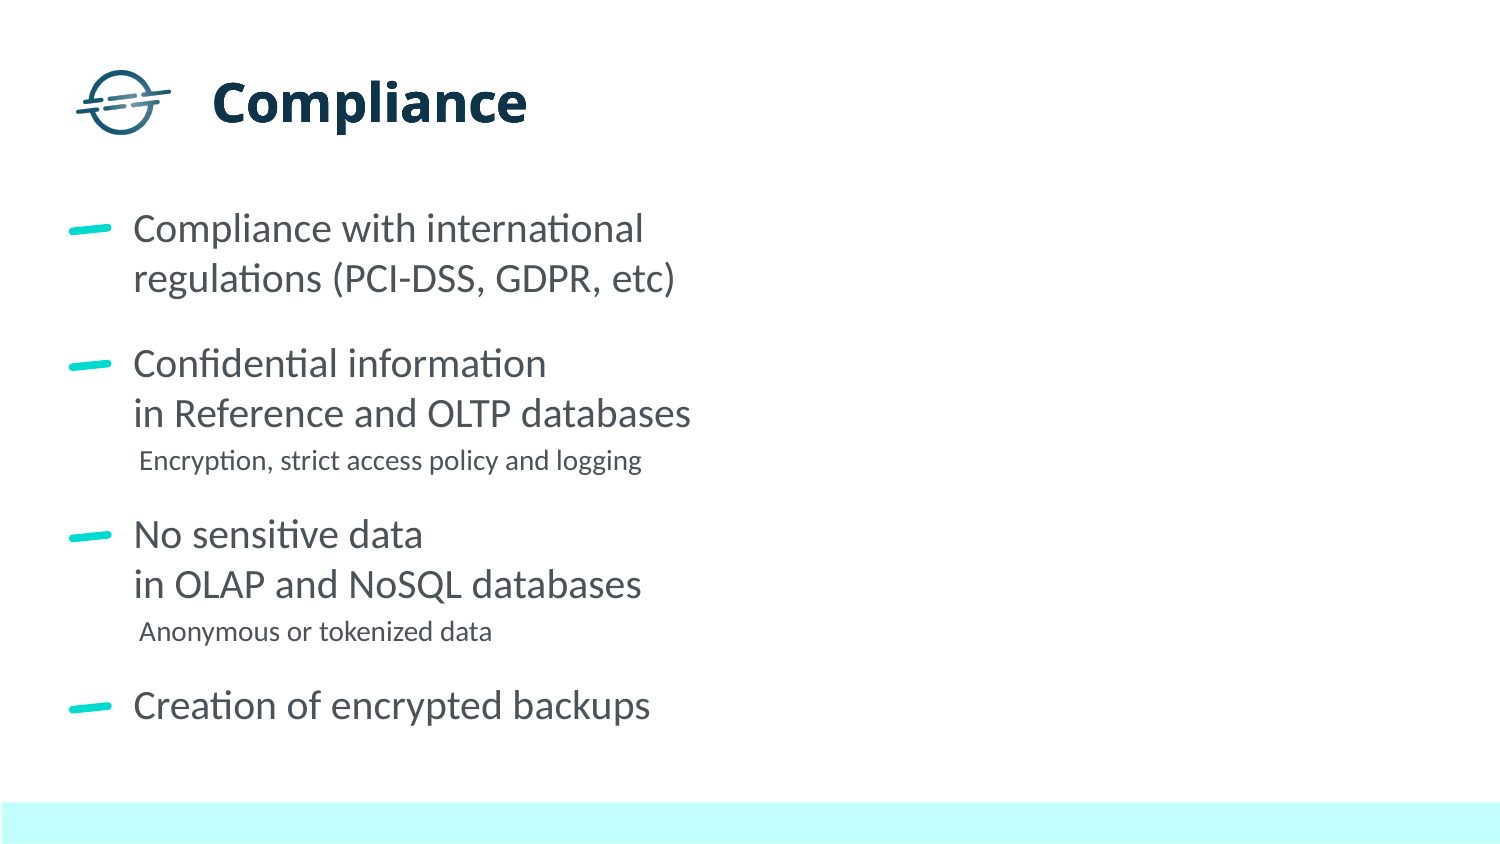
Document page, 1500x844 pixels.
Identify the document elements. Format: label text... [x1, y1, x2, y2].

title Confidential information in Reference and OLTP databases [118, 320, 709, 443]
picture [76, 70, 171, 135]
text_box [69, 531, 112, 543]
text_box [68, 359, 112, 371]
text_box [1, 802, 1500, 844]
title Compliance [197, 53, 660, 155]
title Anonymous or tokenized data [124, 597, 709, 665]
title Creation of encrypted backups [118, 663, 738, 736]
text_box [69, 702, 112, 714]
text_box [68, 223, 112, 236]
title Compliance with international regulations (PCI-DSS, GDPR, etc) [118, 185, 744, 312]
title No sensitive data in OLAP and NoSQL databases [118, 491, 750, 578]
title Encryption, strict access policy and logging [124, 426, 709, 494]
